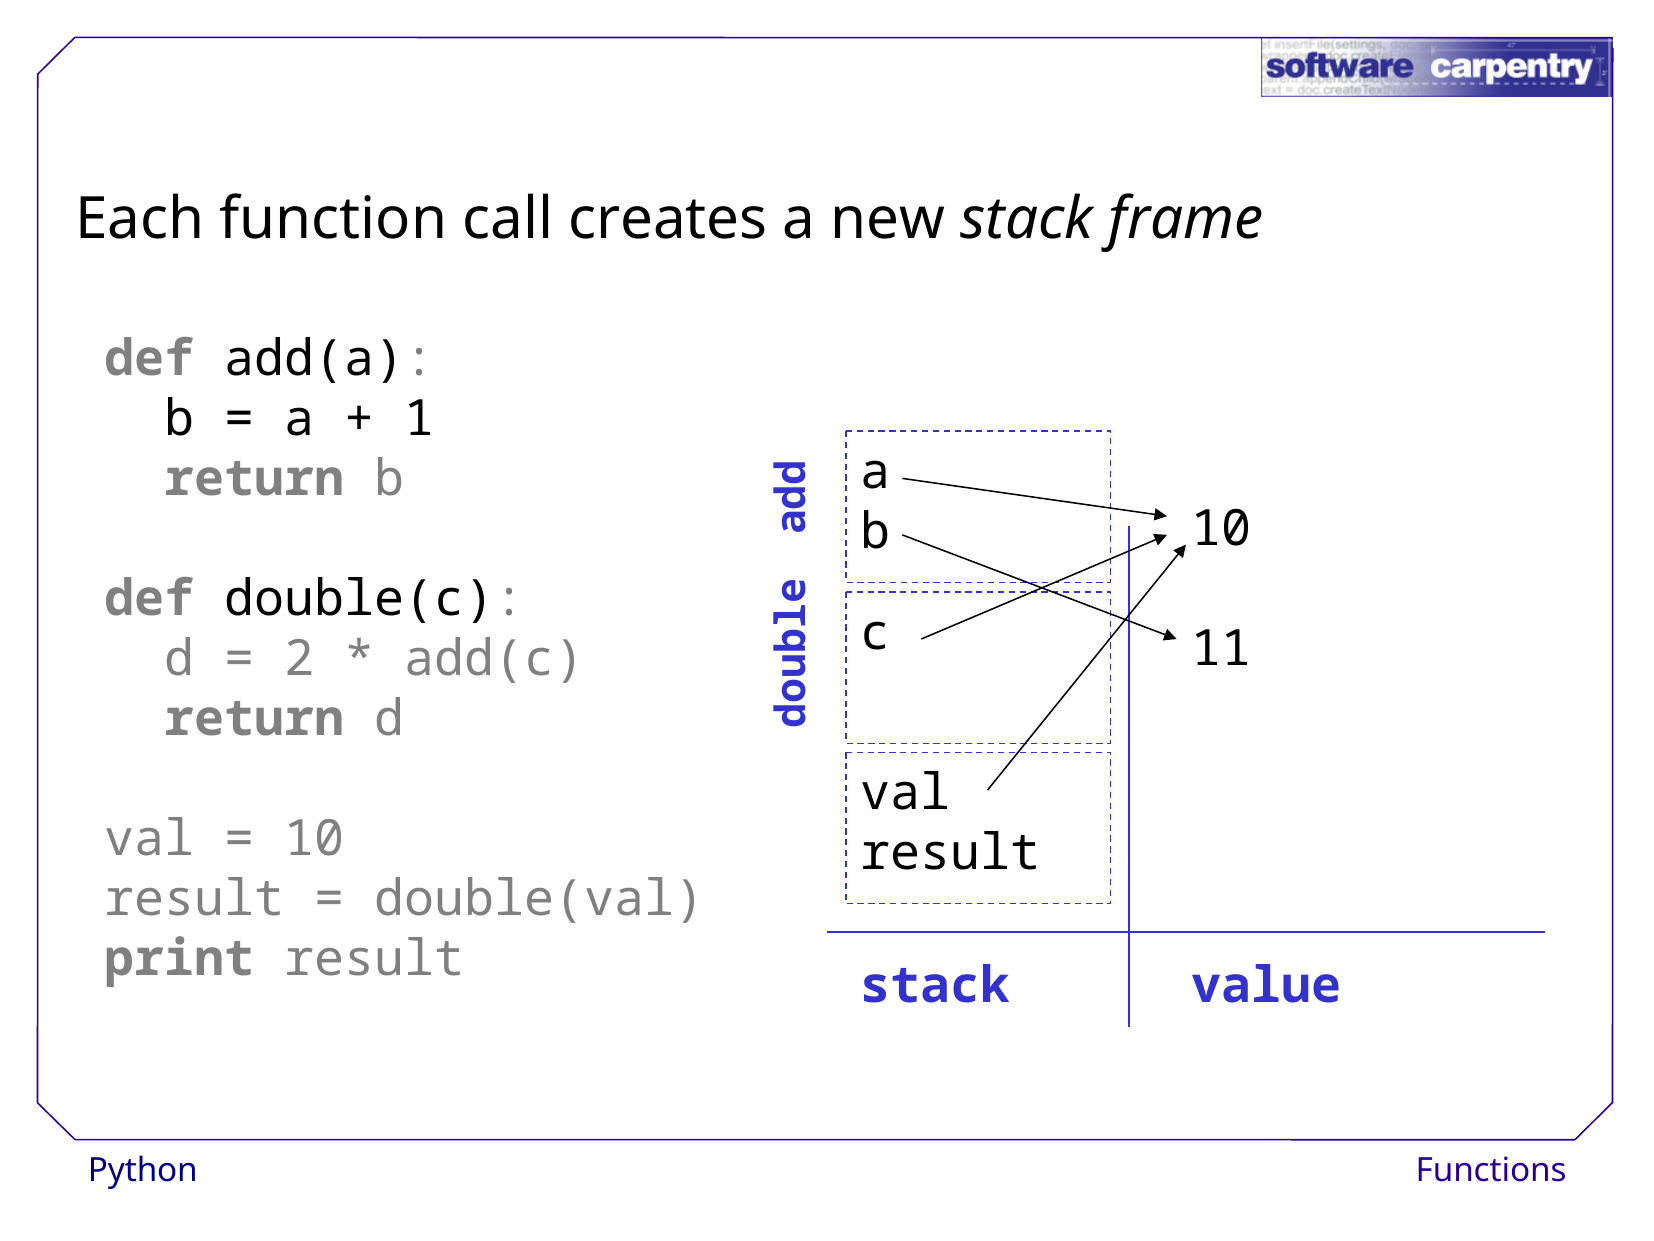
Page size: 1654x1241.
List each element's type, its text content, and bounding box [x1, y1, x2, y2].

text_box a b [845, 430, 1111, 583]
text_box add [760, 431, 837, 564]
text_box c [1055, 591, 1111, 612]
text_box value [1176, 950, 1442, 1027]
text_box Each function call creates a new stack frame [60, 138, 1429, 259]
text_box stack [845, 950, 1111, 1027]
text_box def add(a): b = a + 1 return b def double(c): d = 2 * add(c) return d val = 10 result = double(val) print result [89, 317, 790, 1074]
text_box 10 11 [1176, 487, 1583, 847]
text_box c [845, 591, 1111, 744]
text_box c [1027, 640, 1111, 744]
picture [1261, 39, 1613, 97]
text_box double [760, 582, 837, 744]
text_box val result [845, 752, 1111, 904]
text_box a b [1058, 560, 1111, 583]
